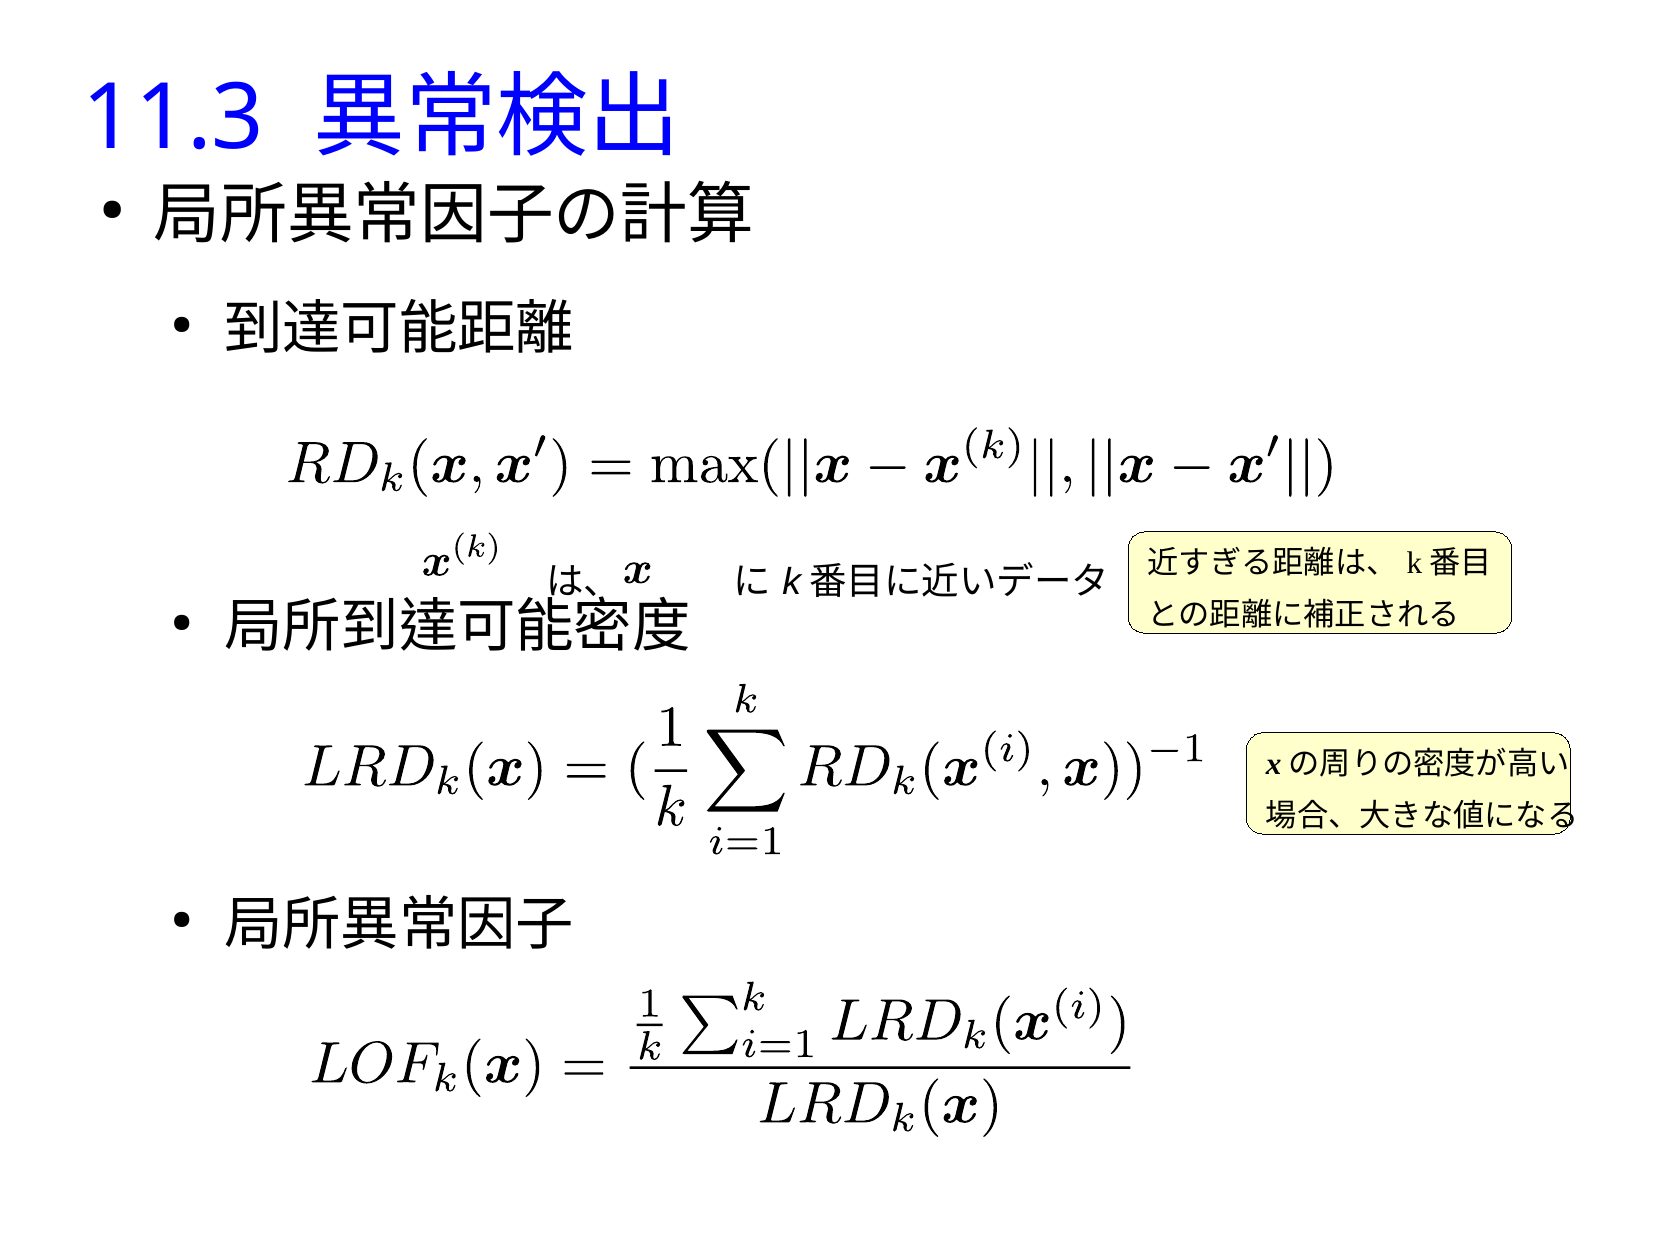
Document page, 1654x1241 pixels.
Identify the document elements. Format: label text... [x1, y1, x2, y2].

text_box xの周りの密度が高い 場合、大きな値になる [1246, 732, 1571, 835]
text_box [309, 981, 1131, 1137]
text_box 近すぎる距離は、k番目 との距離に補正される [1128, 531, 1512, 634]
list 局所異常因子の計算 到達可能距離 局所到達可能密度 局所異常因子 [82, 166, 1571, 996]
text_box [622, 562, 653, 584]
title 11.3 異常検出 [82, 44, 1571, 166]
text_box [285, 427, 1338, 497]
text_box [421, 532, 501, 576]
text_box [301, 683, 1206, 855]
text_box は、 にk番目に近いデータ [531, 543, 1125, 616]
